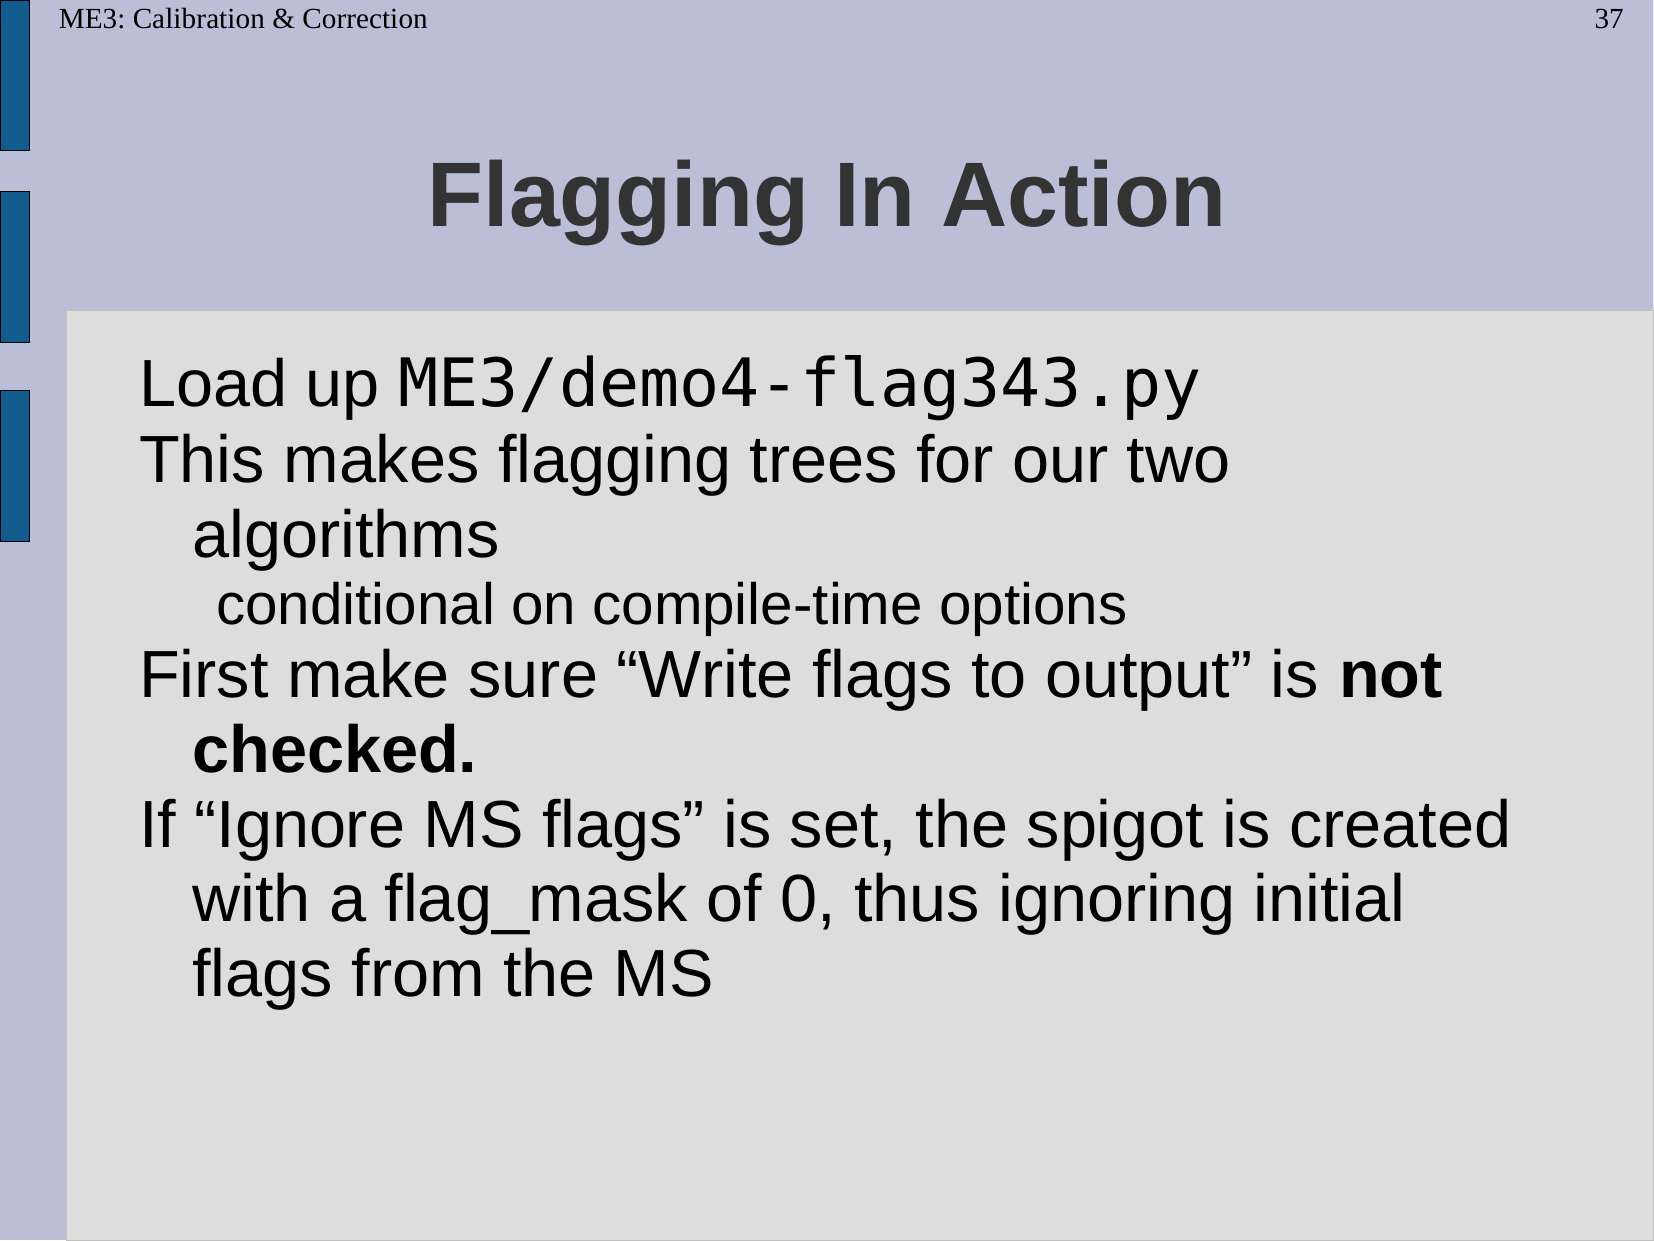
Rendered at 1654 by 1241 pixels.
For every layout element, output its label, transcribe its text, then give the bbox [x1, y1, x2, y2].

list Load up ME3/demo4-flag343.py This makes flagging trees for our two algorithms conditional on compile-time options First make sure “Write flags to output” is not checked. If “Ignore MS flags” is set, the spigot is created with a flag_mask of 0, thus ignoring initial flags from the MS [121, 344, 1534, 1112]
title Flagging In Action [121, 98, 1534, 291]
